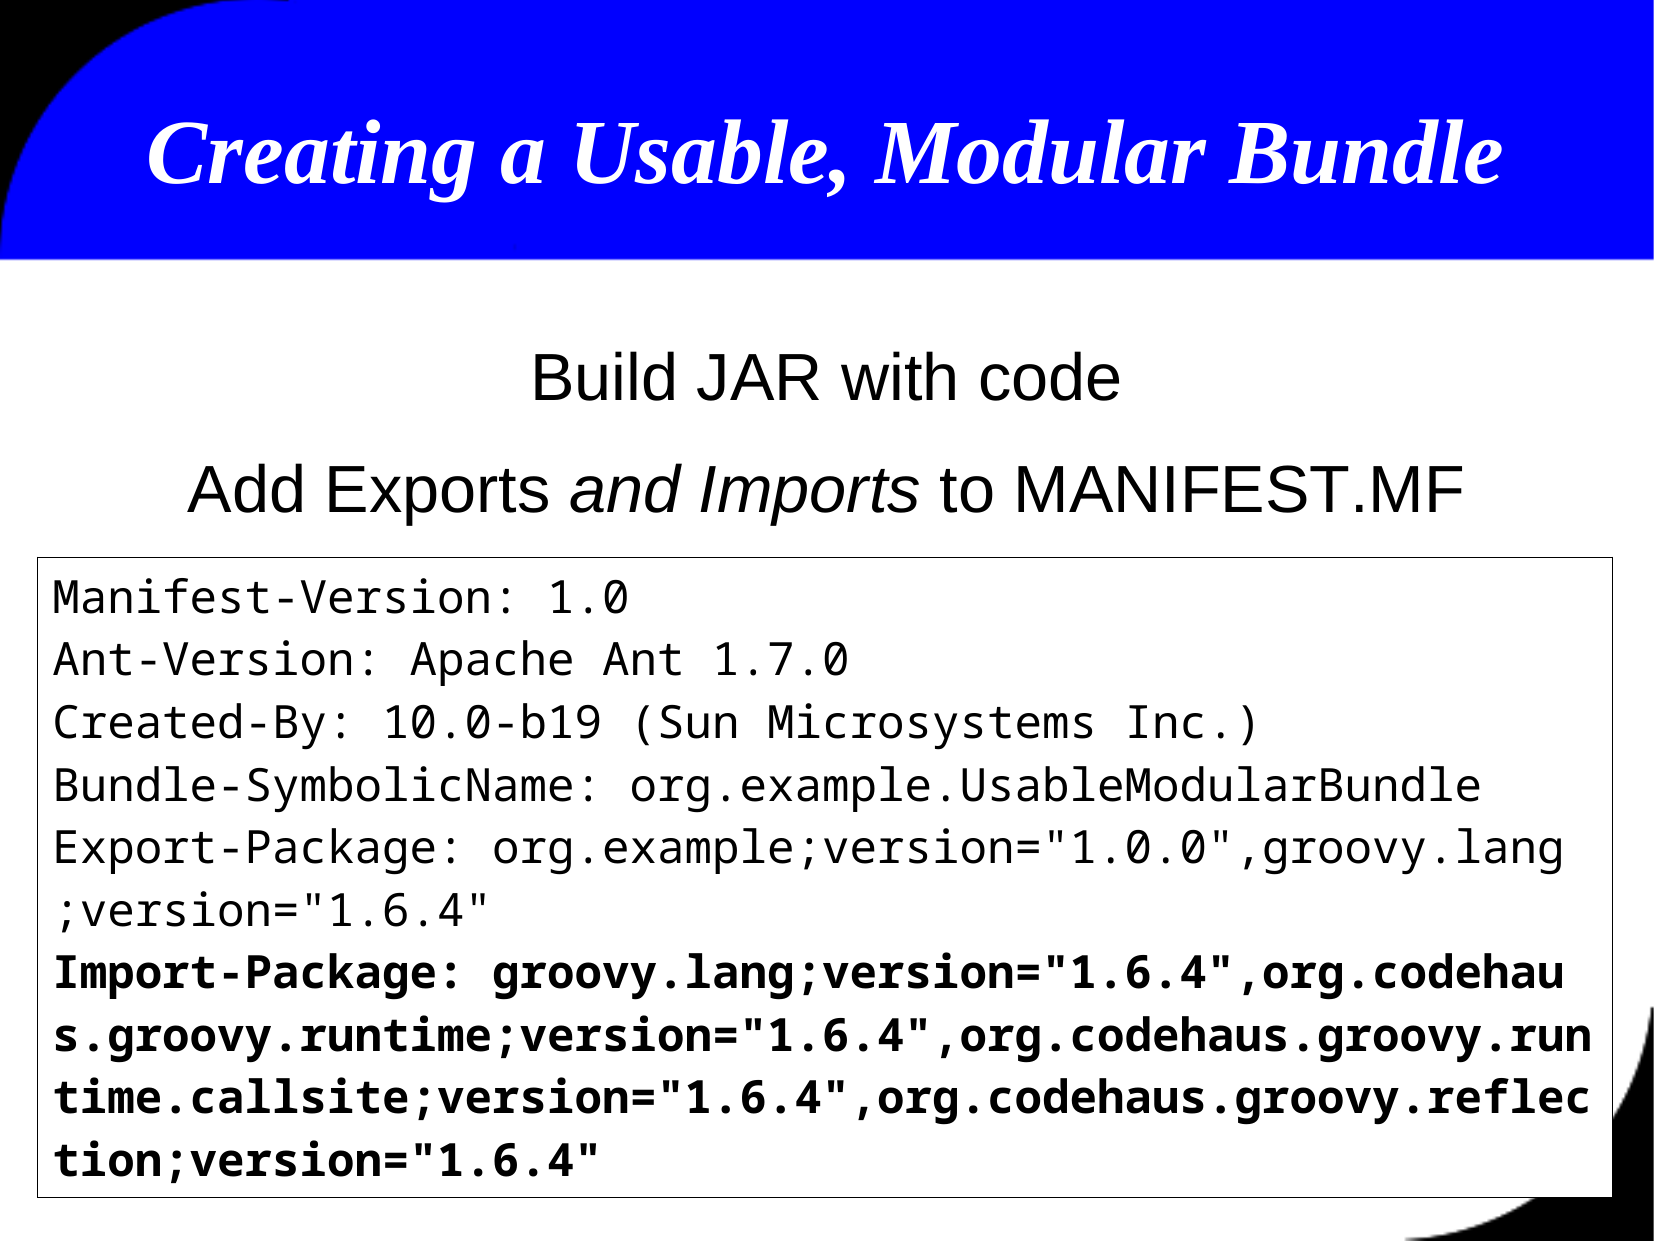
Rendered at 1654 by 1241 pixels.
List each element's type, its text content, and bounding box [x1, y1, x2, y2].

subtitle Build JAR with code Add Exports and Imports to MANIFEST.MF [82, 238, 1571, 557]
table_header Manifest-Version: 1.0 Ant-Version: Apache Ant 1.7.0 Created-By: 10.0-b19 (Sun Microsystems Inc.) Bundle-SymbolicName: org.example.UsableModularBundle Export-Package: org.example;version="1.0.0",groovy.lang ;version="1.6.4" Import-Package: groovy.lang;version="1.6.4",org.codehau s.groovy.runtime;version="1.6.4",org.codehaus.groovy.runtime.callsite;version="1.6.4",org.codehaus.groovy.reflection;version="1.6.4" [38, 558, 1612, 1197]
picture [0, 0, 1654, 1241]
title Creating a Usable, Modular Bundle [82, 49, 1571, 238]
